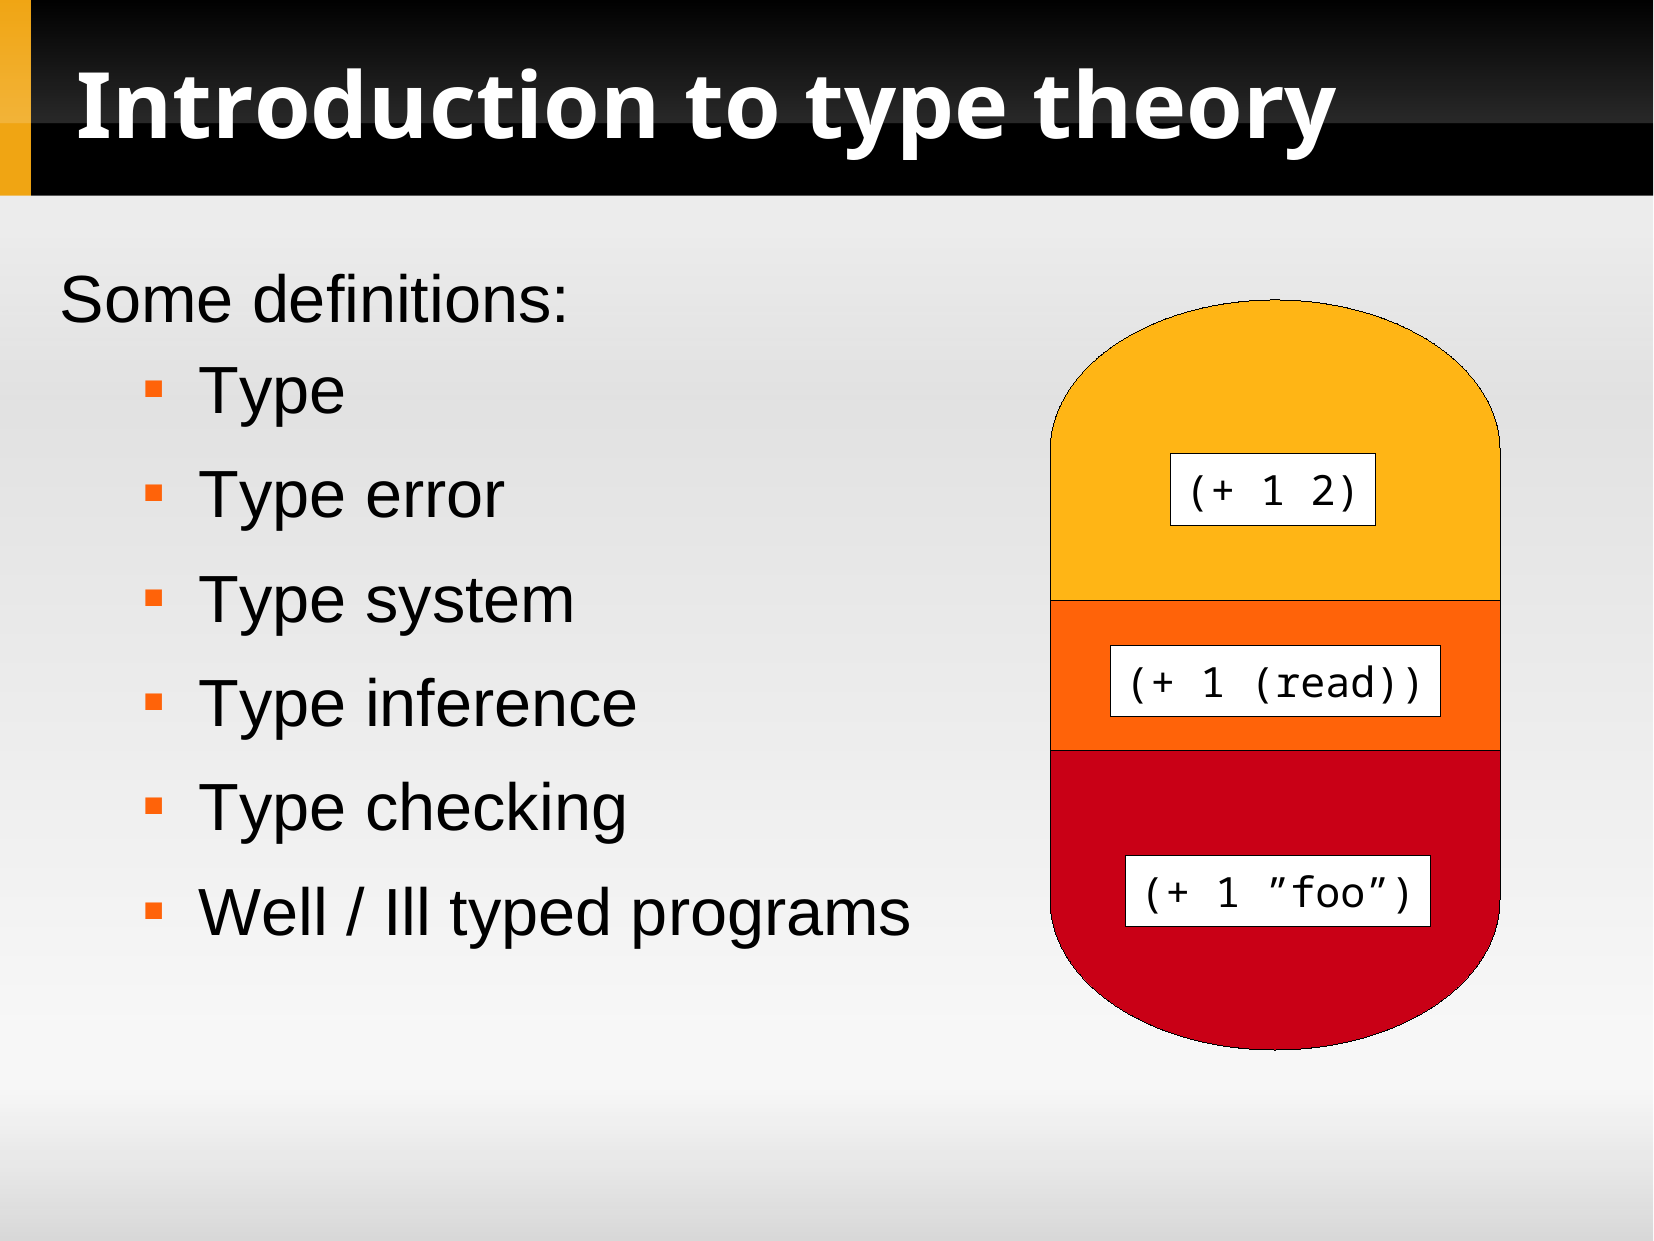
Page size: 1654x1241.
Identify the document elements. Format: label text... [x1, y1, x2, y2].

picture [0, 0, 1654, 1241]
title Introduction to type theory [76, 0, 1565, 208]
text_box Some definitions: [44, 255, 588, 345]
text_box [1050, 299, 1501, 1051]
text_box (+ 1 ”foo”) [1125, 855, 1431, 912]
text_box (+ 1 (read)) [1110, 645, 1441, 702]
text_box (+ 1 2) [1170, 453, 1376, 511]
list Type Type error Type system Type inference Type checking Well / Ill typed programs [127, 353, 1005, 950]
